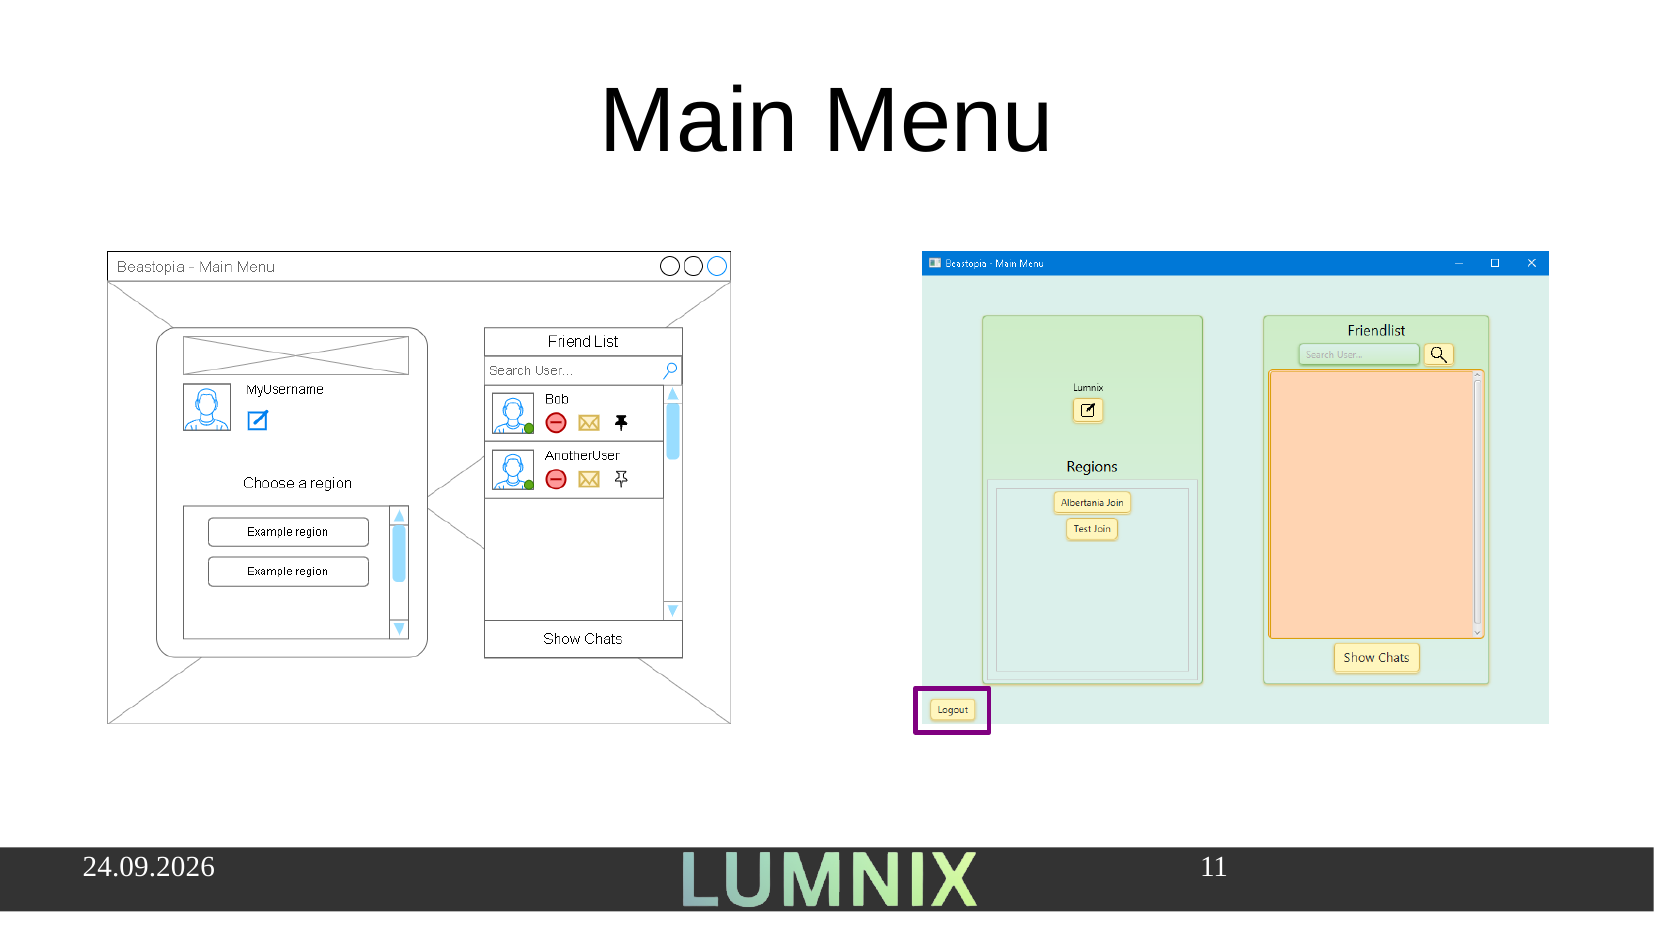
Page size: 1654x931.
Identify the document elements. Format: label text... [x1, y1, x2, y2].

picture [922, 691, 987, 724]
picture [922, 251, 1549, 724]
title Main Menu [82, 37, 1571, 193]
picture [107, 251, 731, 724]
text_box [1200, 847, 1586, 912]
text_box 23.05.2023 [82, 847, 468, 912]
